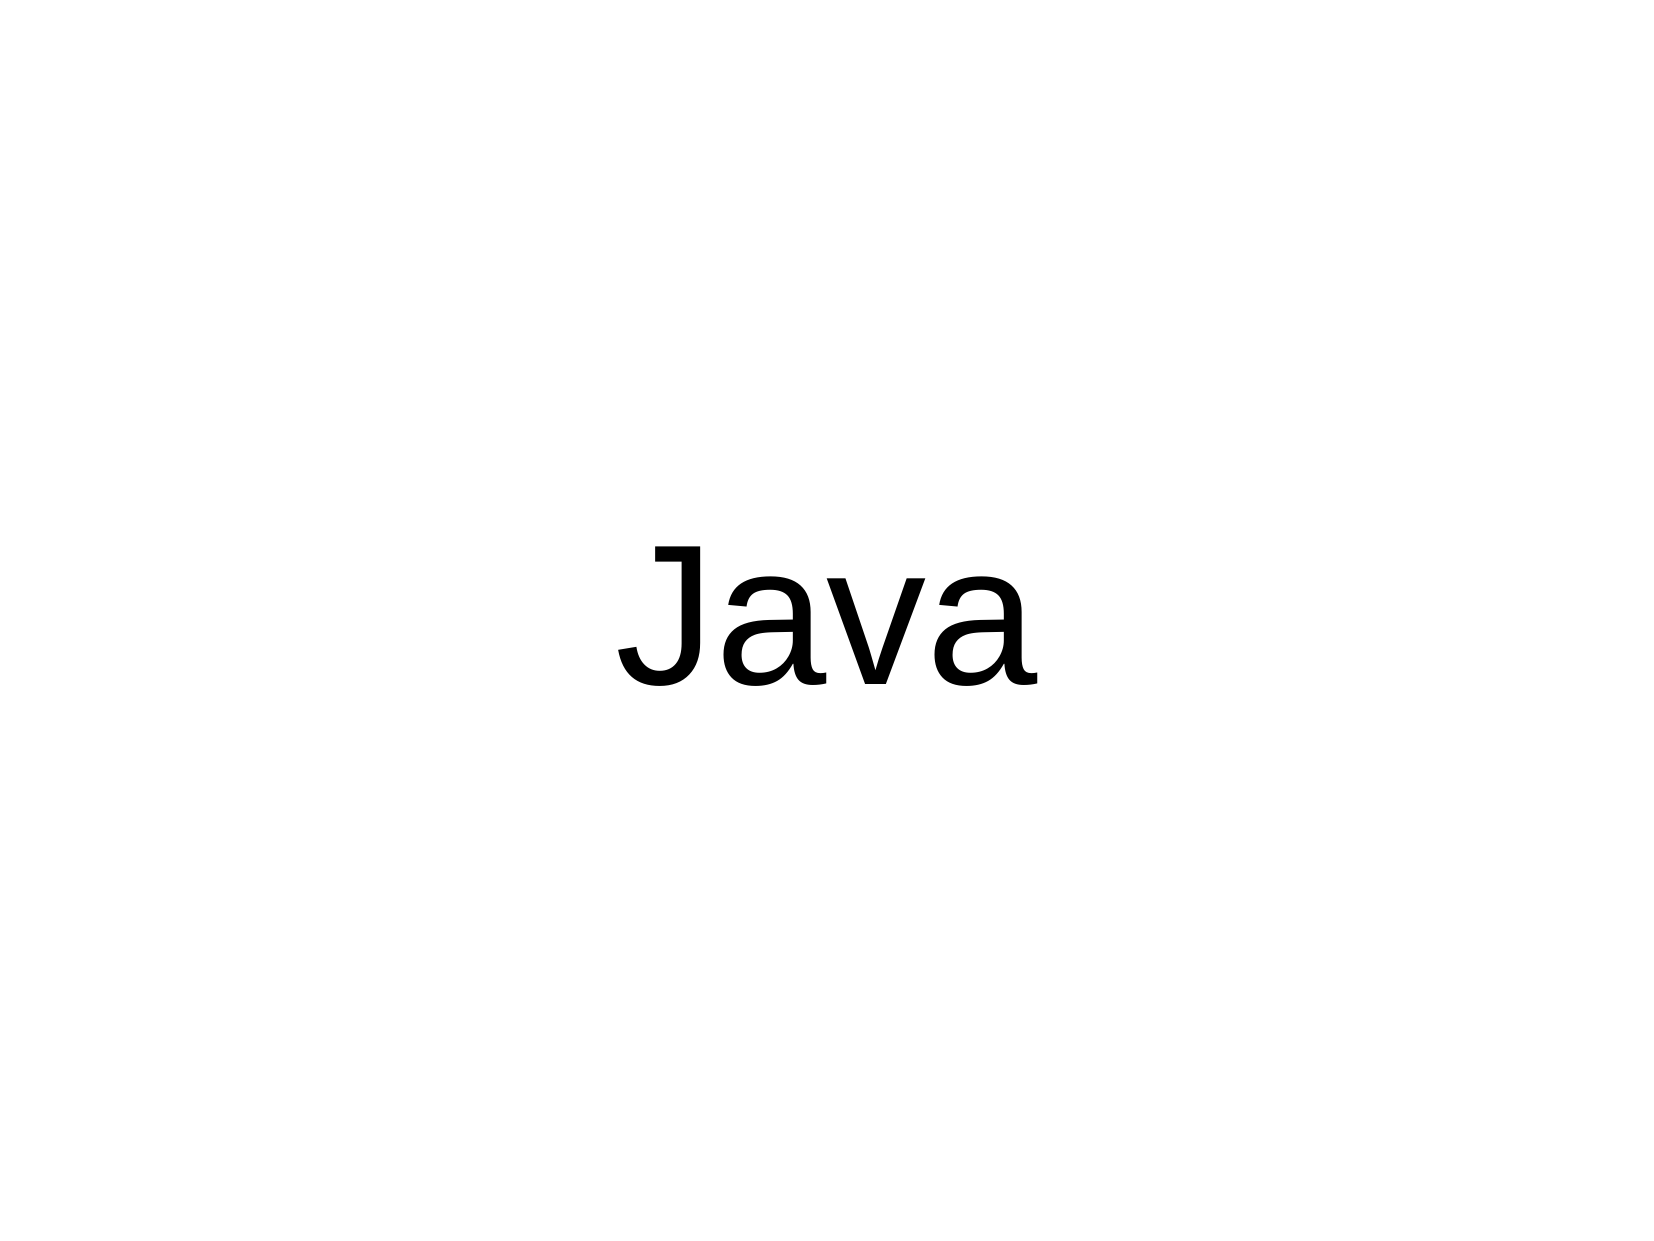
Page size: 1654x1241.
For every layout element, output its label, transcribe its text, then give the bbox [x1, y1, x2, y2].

subtitle Java [82, 49, 1571, 1182]
